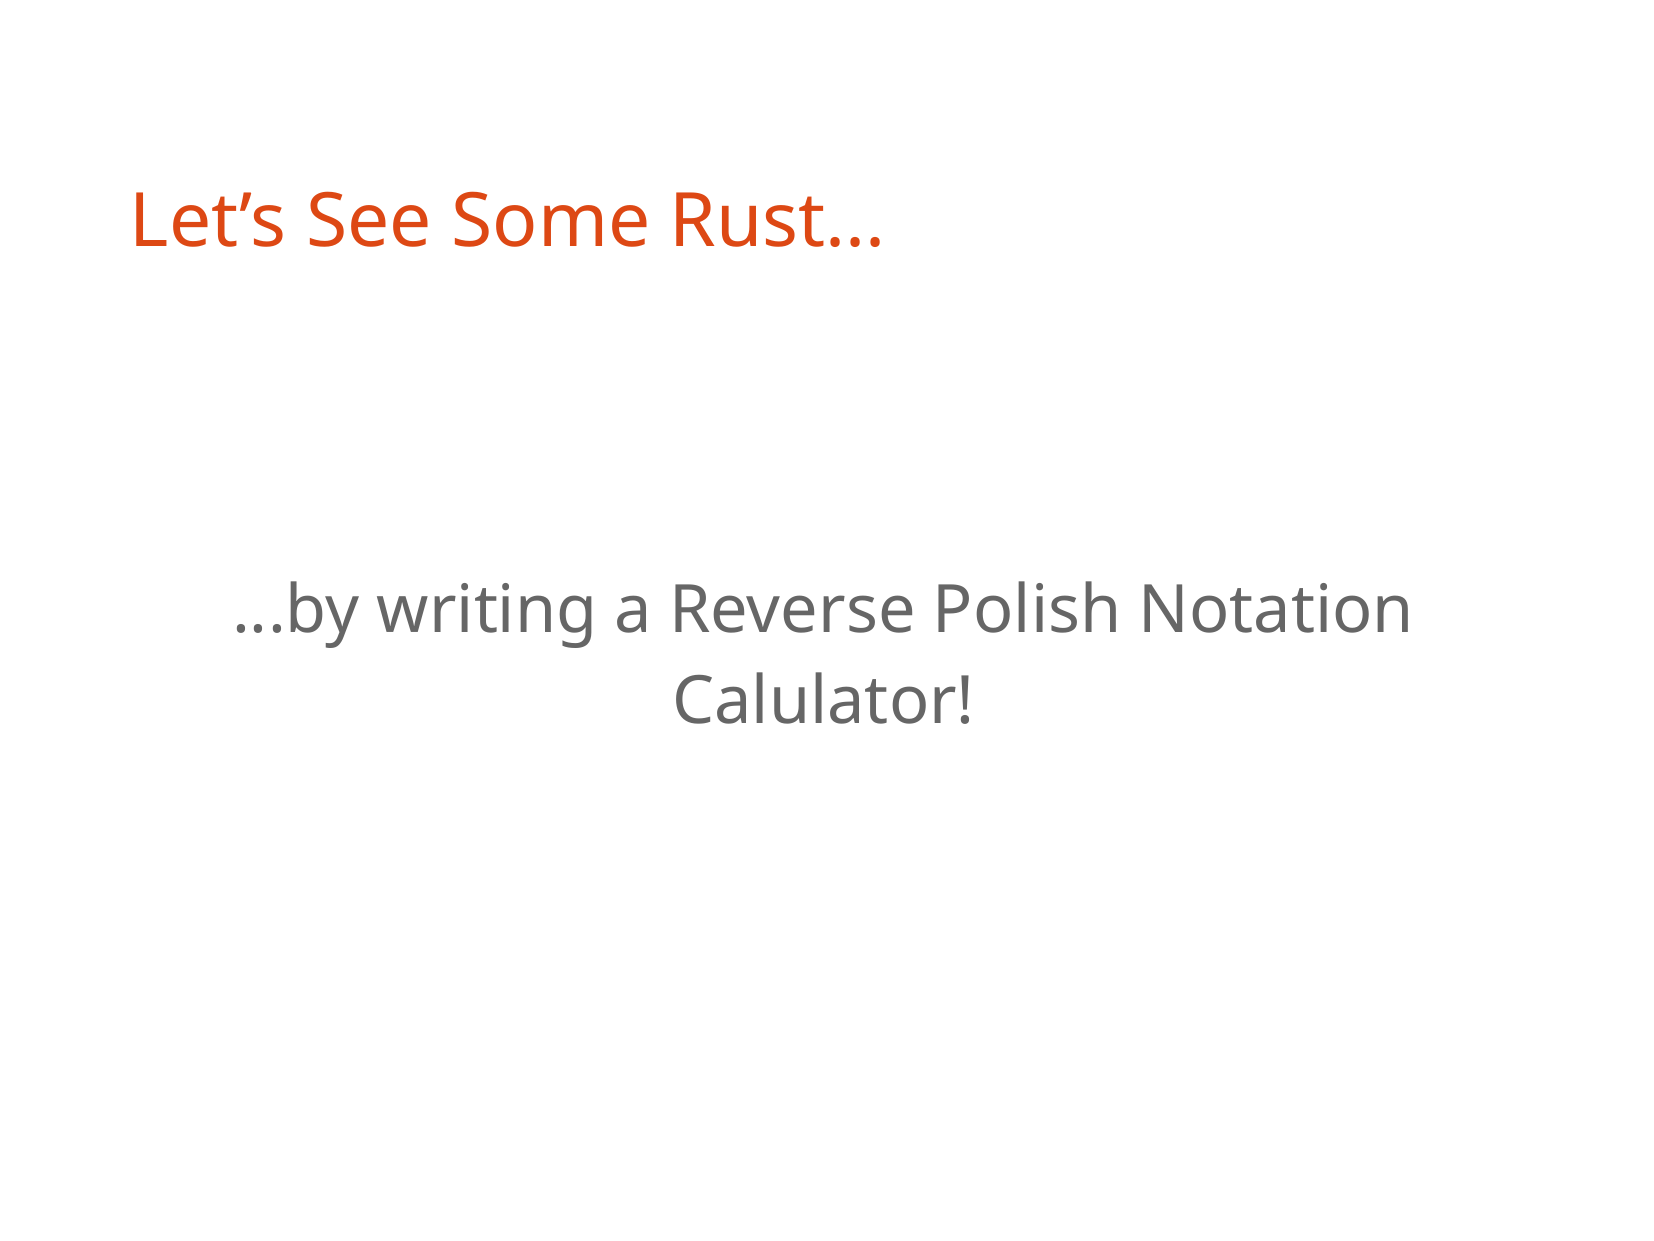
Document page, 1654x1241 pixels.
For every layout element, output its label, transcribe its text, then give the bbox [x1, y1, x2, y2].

title Let’s See Some Rust... [129, 153, 1518, 281]
subtitle ...by writing a Reverse Polish Notation Calulator! [129, 295, 1518, 1010]
